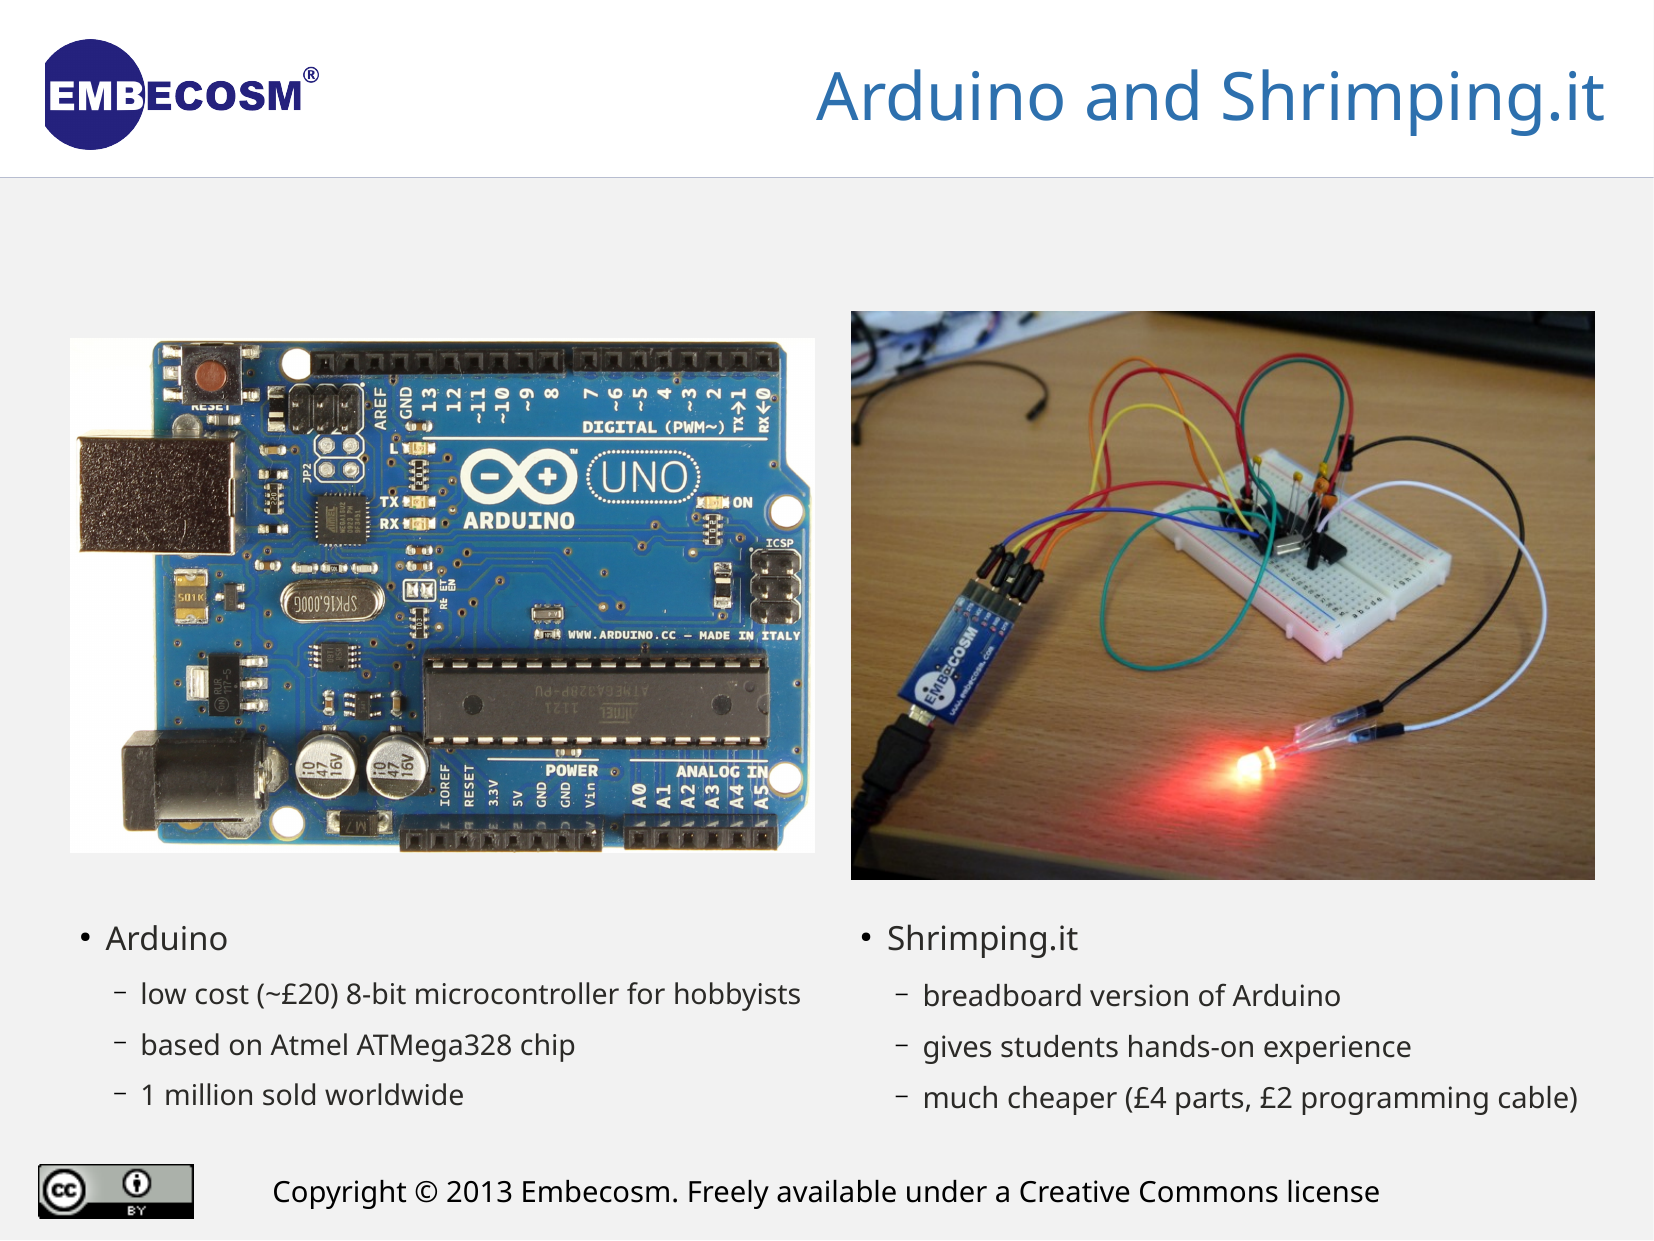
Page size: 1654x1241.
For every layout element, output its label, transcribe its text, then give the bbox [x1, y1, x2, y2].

picture [38, 1164, 194, 1219]
picture [851, 311, 1595, 880]
list Arduino low cost (~£20) 8-bit microcontroller for hobbyists based on Atmel ATMega328 chip 1 million sold worldwide [70, 915, 815, 1152]
title Arduino and Shrimping.it [330, 23, 1607, 166]
picture [70, 338, 815, 853]
list Shrimping.it breadboard version of Arduino gives students hands-on experience much cheaper (£4 parts, £2 programming cable) [851, 915, 1596, 1152]
picture [45, 39, 319, 150]
